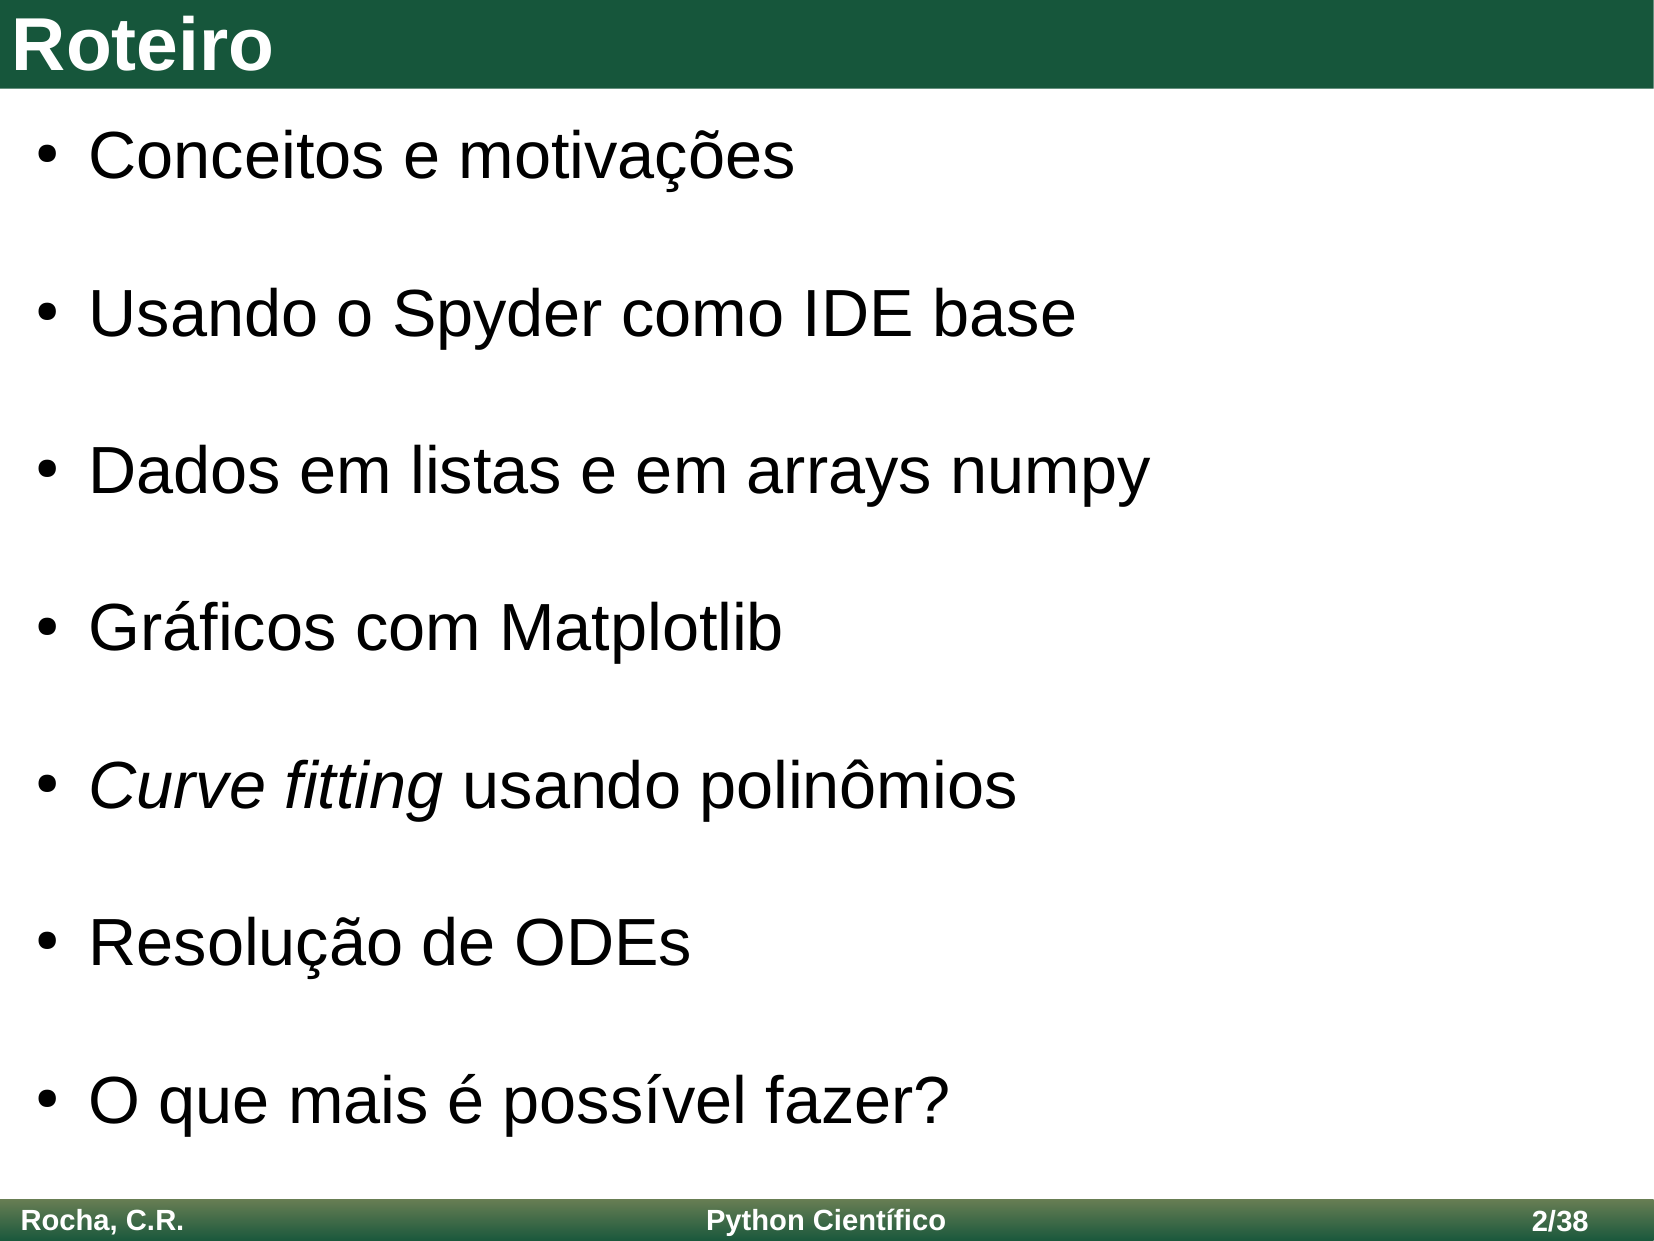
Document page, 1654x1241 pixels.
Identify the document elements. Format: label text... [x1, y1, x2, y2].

title Roteiro [11, 0, 1625, 89]
list Conceitos e motivações Usando o Spyder como IDE base Dados em listas e em arrays numpy Gráficos com Matplotlib Curve fitting usando polinômios Resolução de ODEs O que mais é possível fazer? [17, 118, 1625, 1205]
